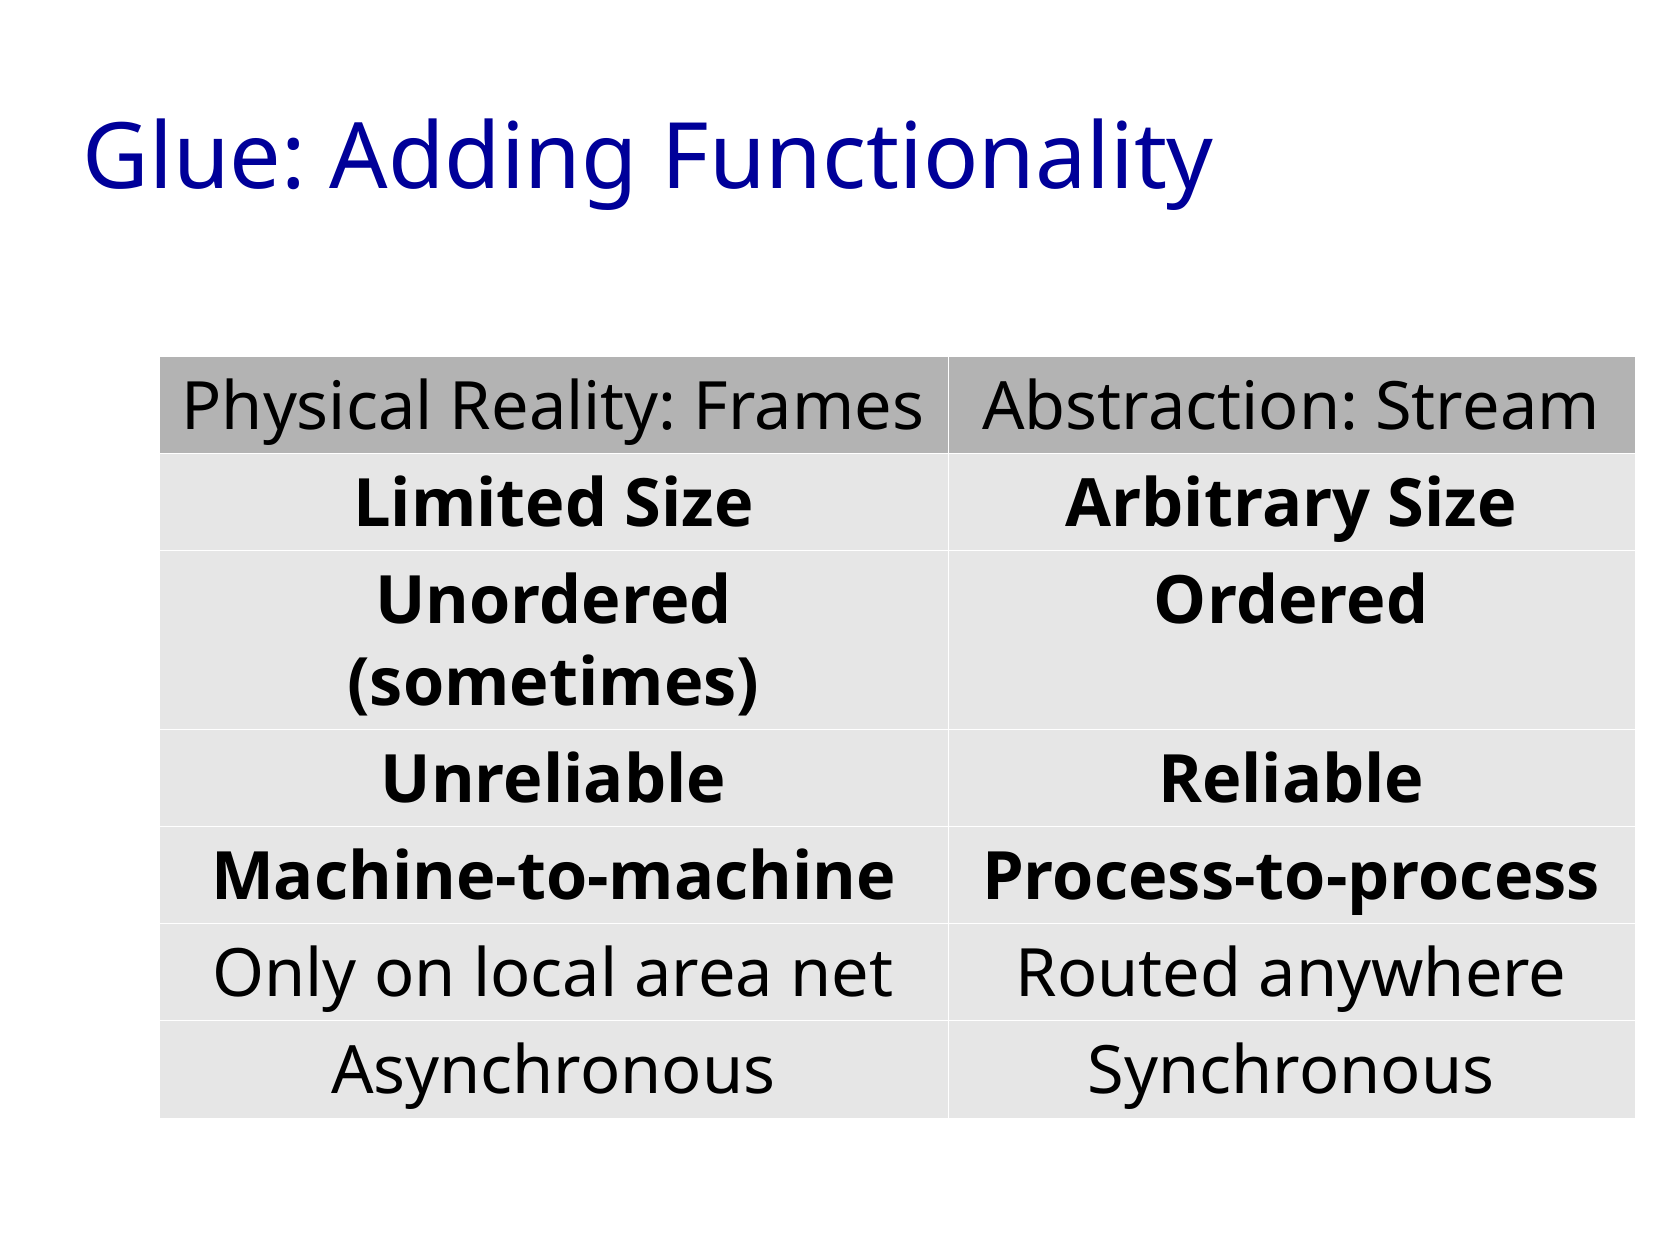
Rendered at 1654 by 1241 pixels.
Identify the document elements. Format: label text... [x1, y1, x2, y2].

table_cell Unordered (sometimes) [160, 551, 948, 729]
table_cell Reliable [949, 730, 1635, 826]
table_header Abstraction: Stream [949, 357, 1635, 453]
table_header Physical Reality: Frames [160, 357, 948, 453]
table_cell Asynchronous [160, 1021, 948, 1118]
table_cell Unreliable [160, 730, 948, 826]
table_cell Machine-to-machine [160, 827, 948, 923]
table_cell Arbitrary Size [949, 454, 1635, 550]
table_cell Ordered [949, 551, 1635, 729]
table_cell Synchronous [949, 1021, 1635, 1118]
table_cell Only on local area net [160, 924, 948, 1020]
table_cell Routed anywhere [949, 924, 1635, 1020]
title Glue: Adding Functionality [82, 49, 1571, 257]
table_cell Process-to-process [949, 827, 1635, 923]
table_cell Limited Size [160, 454, 948, 550]
